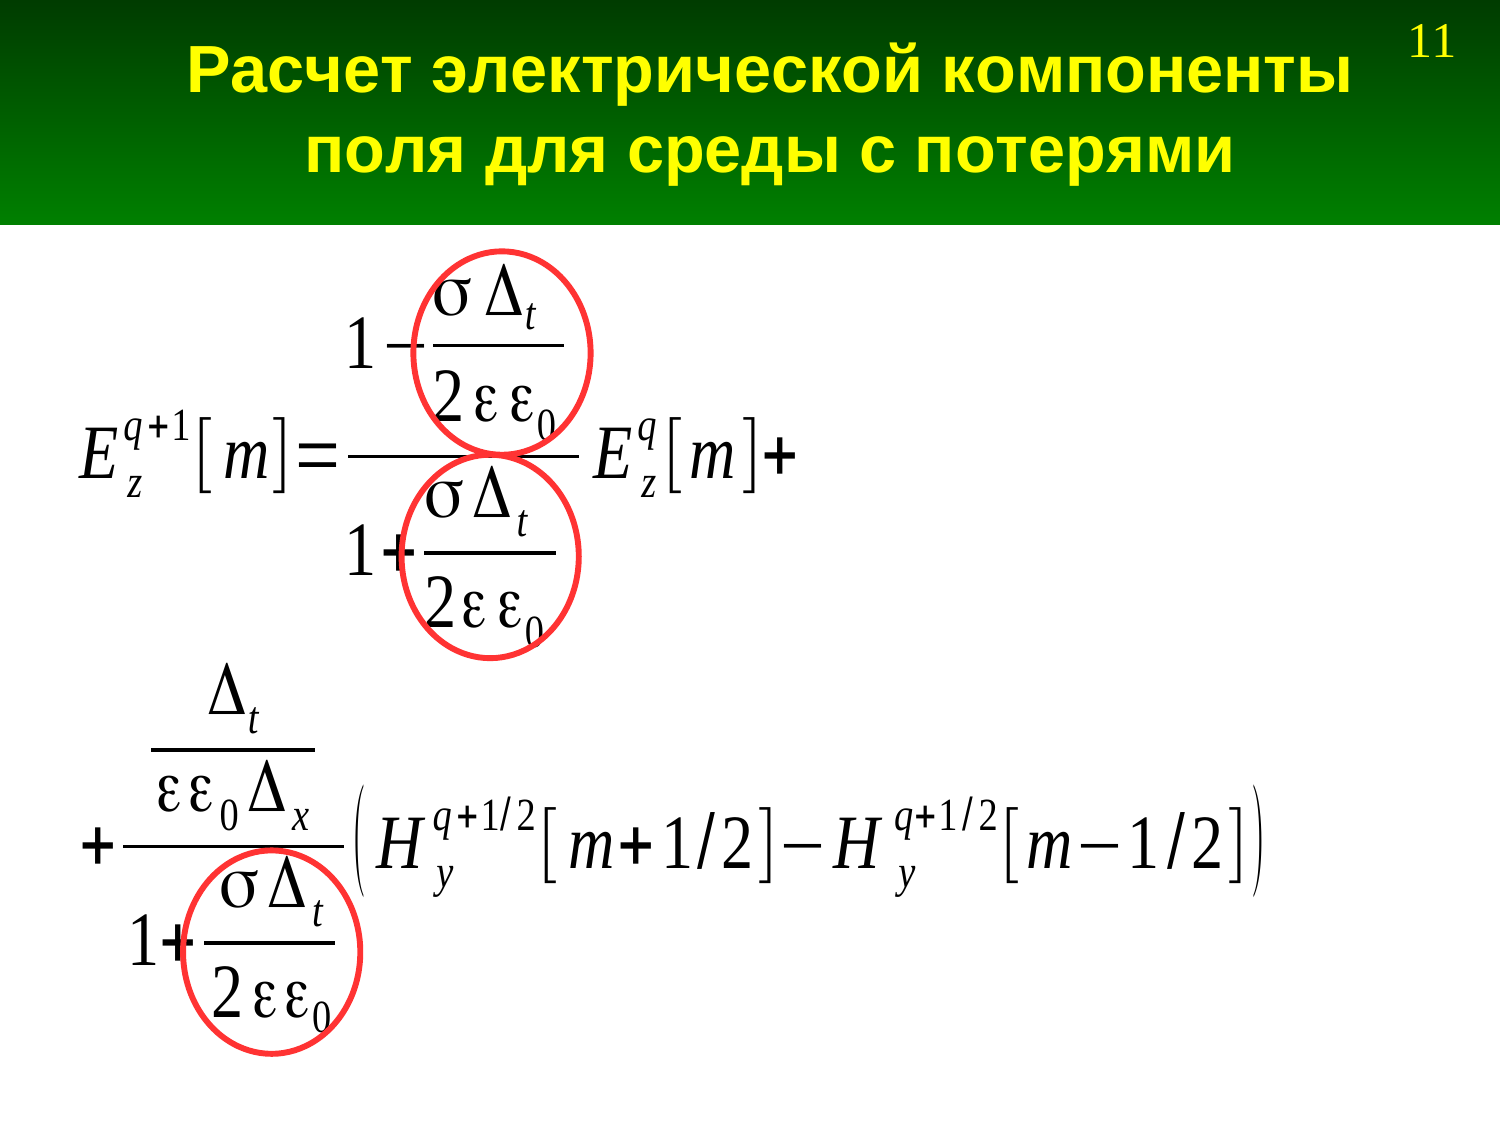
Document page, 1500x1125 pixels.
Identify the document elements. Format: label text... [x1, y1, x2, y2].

title Расчет электрической компоненты поля для среды с потерями [100, 7, 1441, 204]
chart [187, 854, 357, 1045]
chart [59, 257, 1279, 1045]
chart [405, 458, 575, 655]
chart [417, 257, 587, 451]
